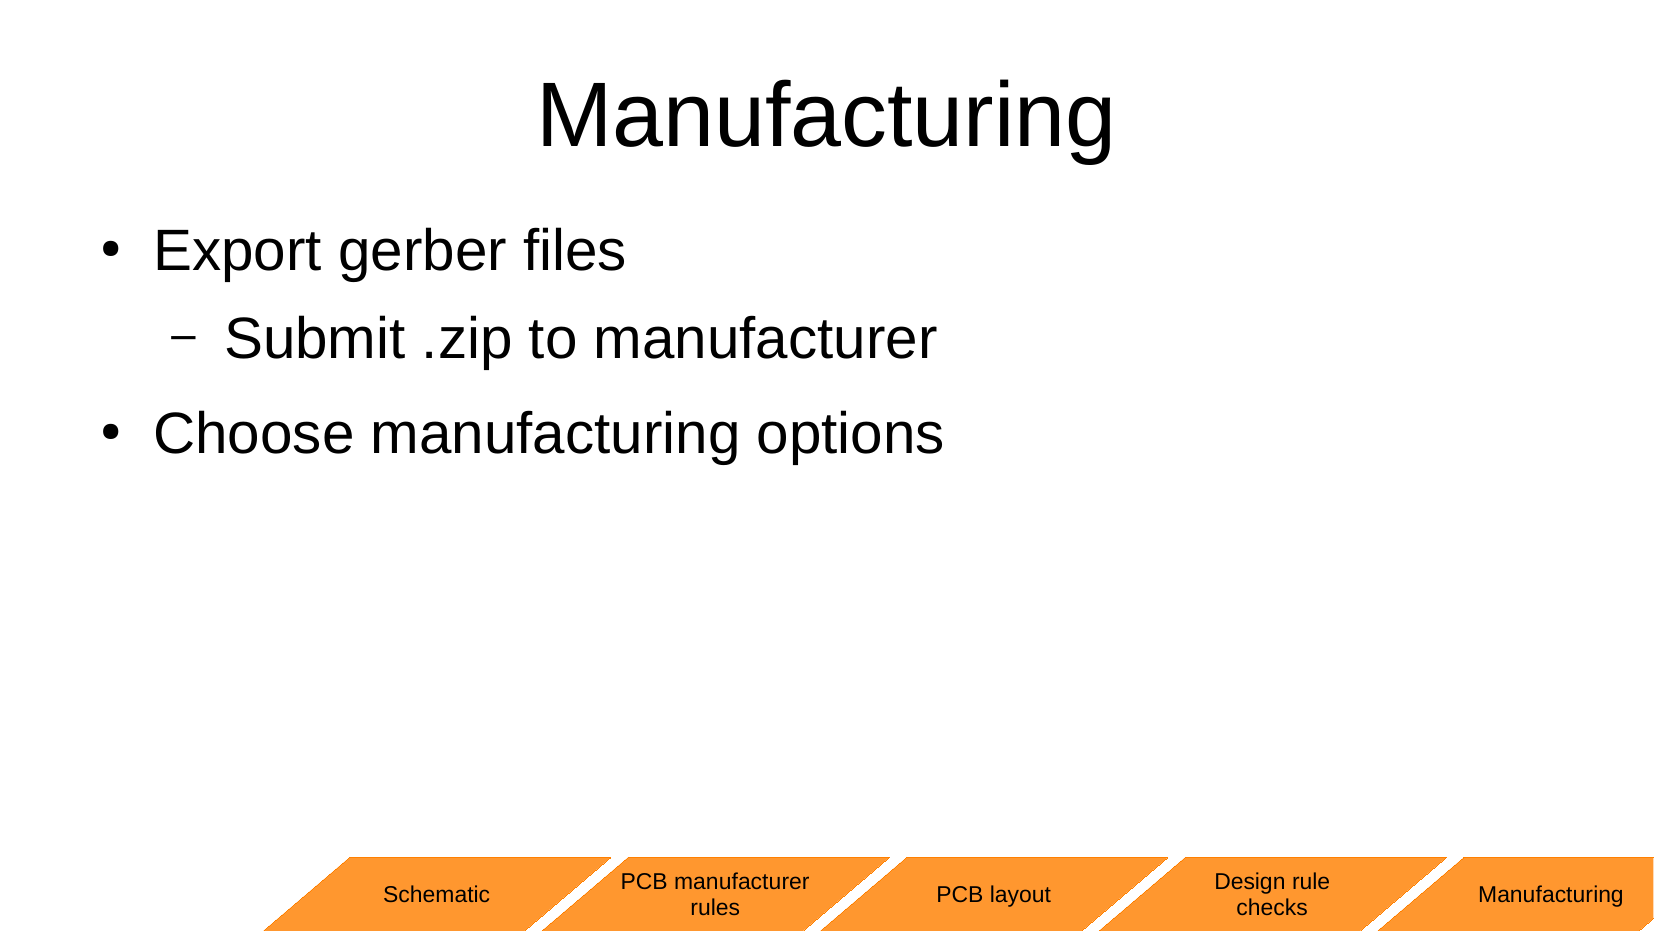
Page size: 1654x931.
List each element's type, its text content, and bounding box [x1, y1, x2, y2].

text_box Design rule checks [1098, 857, 1447, 931]
title Manufacturing [82, 37, 1571, 193]
list Export gerber files Submit .zip to manufacturer Choose manufacturing options [82, 217, 1576, 758]
text_box Manufacturing [1377, 857, 1654, 931]
text_box PCB manufacturer rules [541, 857, 890, 931]
text_box PCB layout [820, 857, 1168, 931]
text_box Schematic [263, 857, 611, 931]
